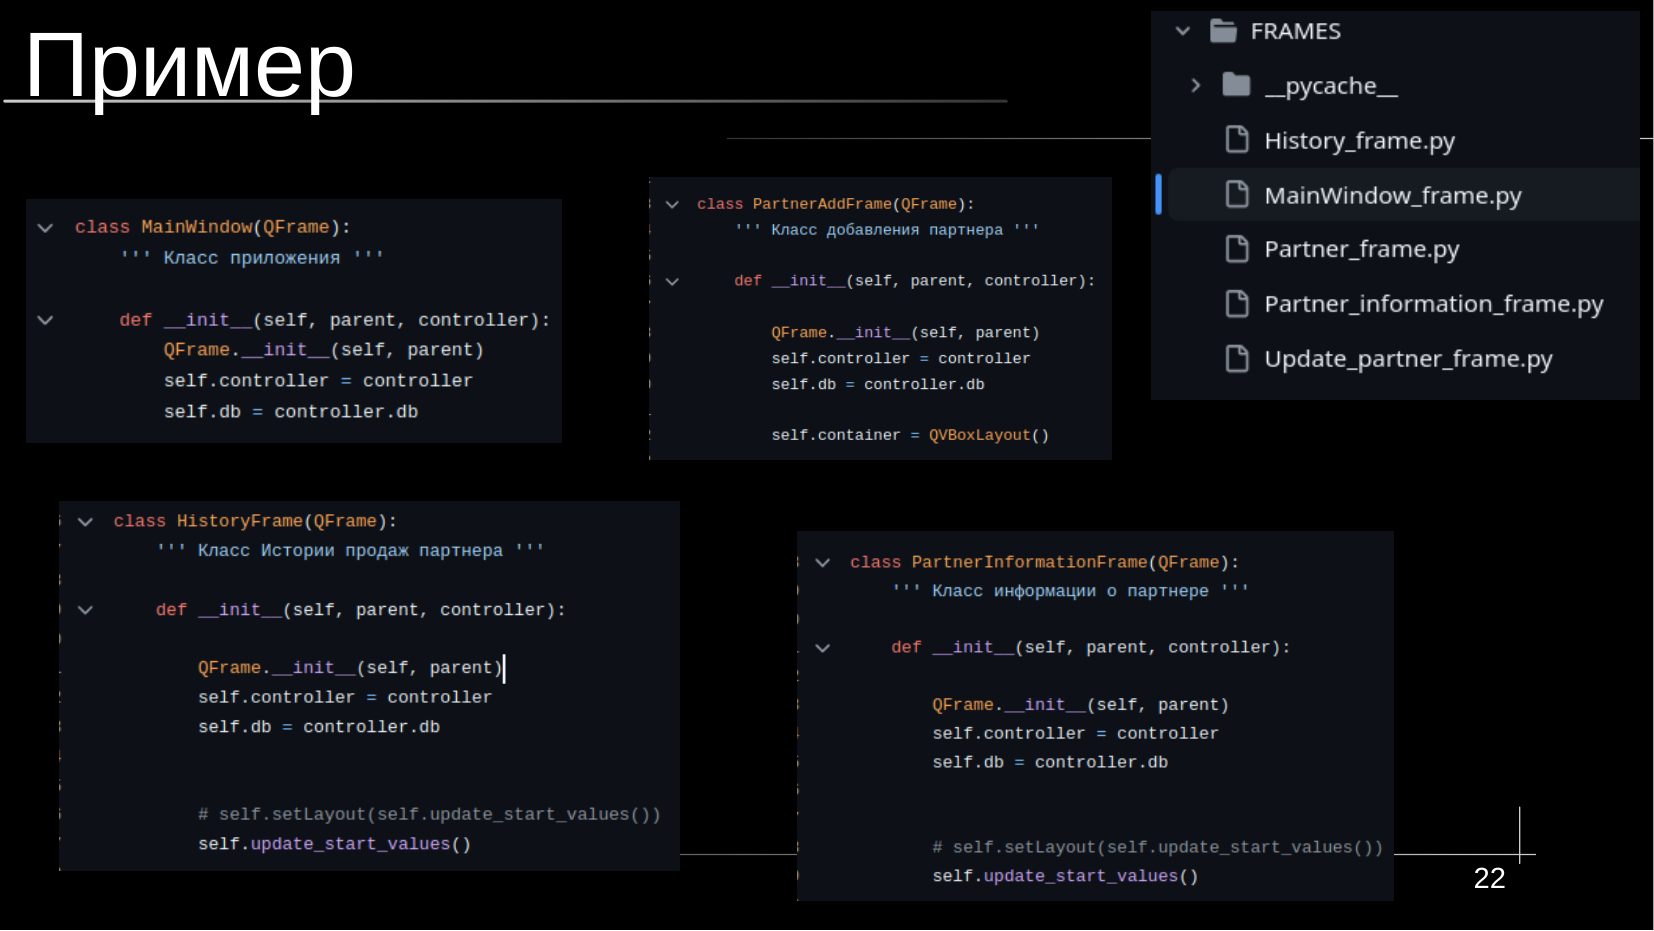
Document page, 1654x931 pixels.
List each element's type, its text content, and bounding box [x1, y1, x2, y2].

picture [59, 501, 680, 871]
picture [1151, 11, 1640, 400]
picture [649, 177, 1112, 460]
picture [26, 199, 562, 443]
title Пример [23, 11, 1151, 119]
picture [797, 531, 1394, 901]
